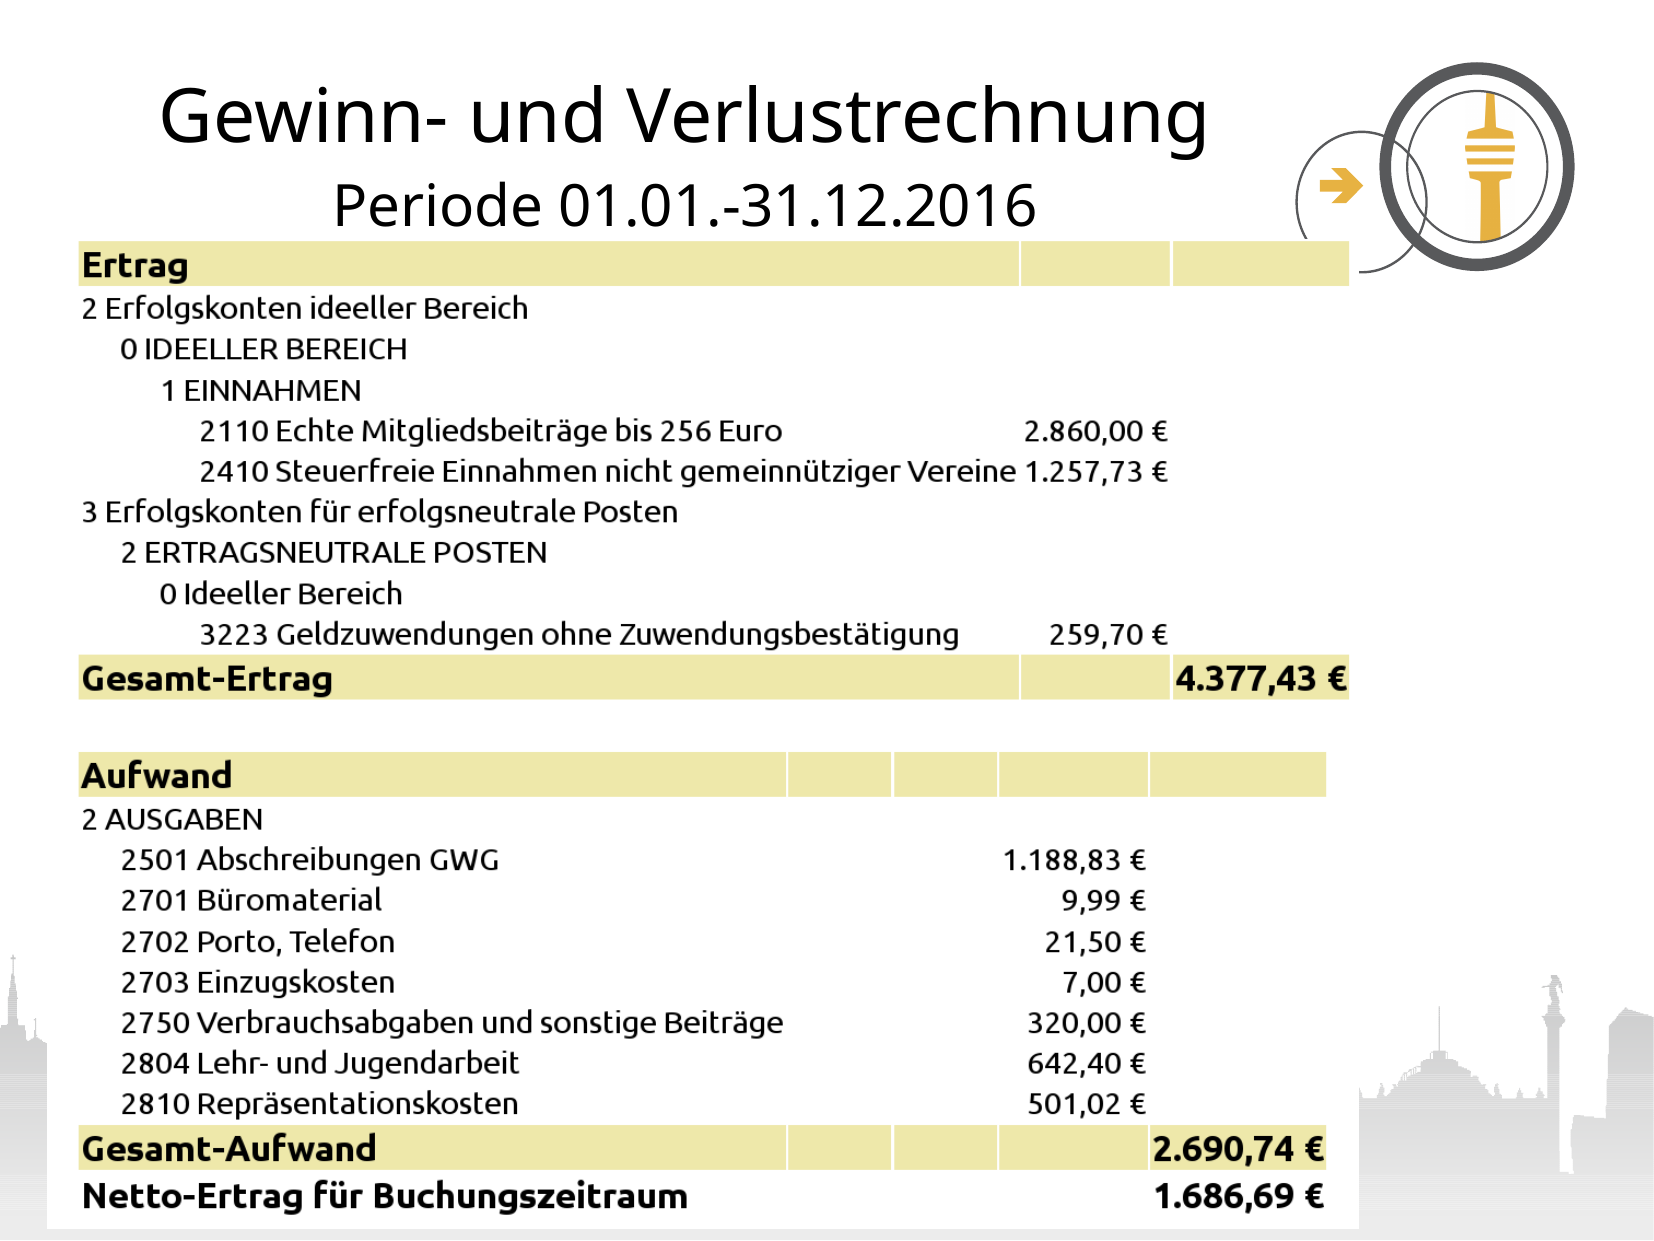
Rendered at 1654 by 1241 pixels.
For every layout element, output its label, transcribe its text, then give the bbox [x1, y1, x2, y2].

picture [47, 239, 1359, 1229]
title Gewinn- und Verlustrechnung Periode 01.01.-31.12.2016 [82, 49, 1288, 239]
